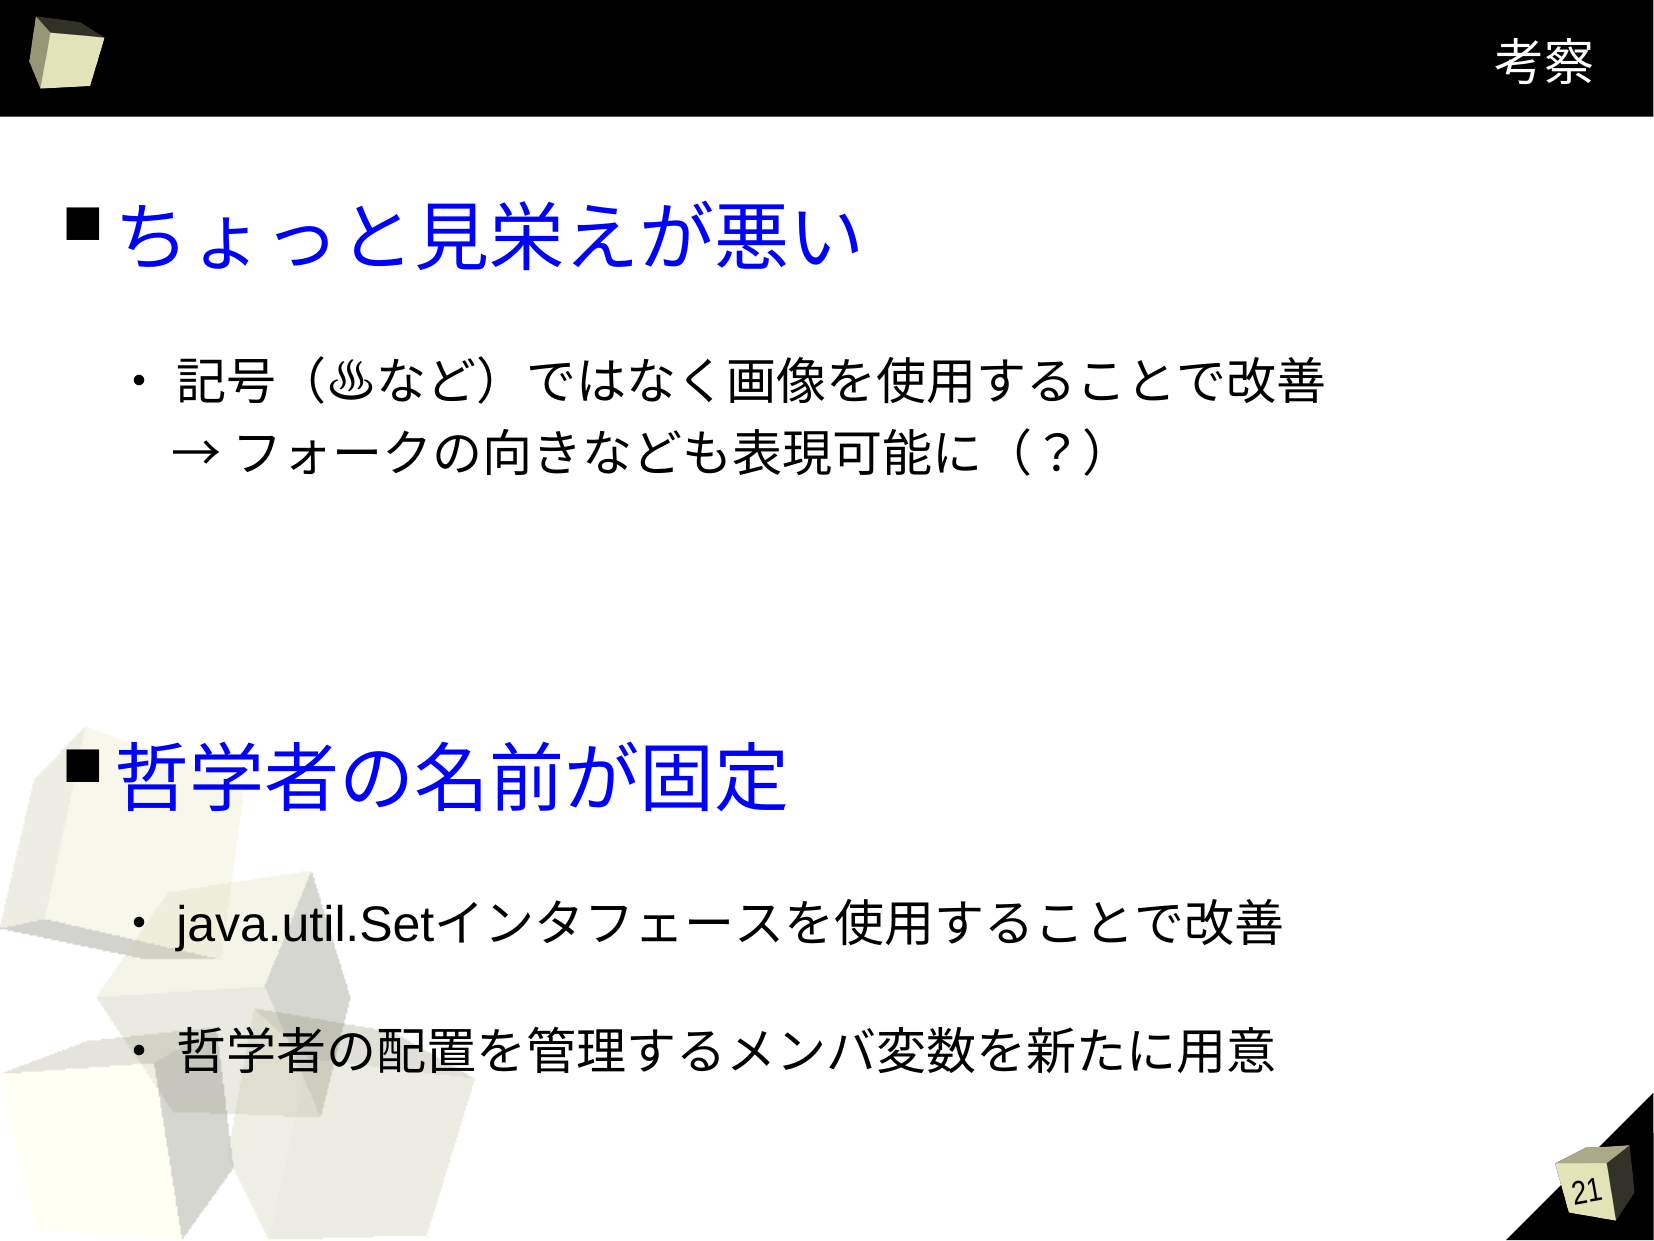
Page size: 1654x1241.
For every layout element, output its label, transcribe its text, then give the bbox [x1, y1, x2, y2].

list 哲学者の名前が固定 ・ java.util.Setインタフェースを使用することで改善 ・ 哲学者の配置を管理するメンバ変数を新たに用意 [44, 718, 1611, 1214]
list ちょっと見栄えが悪い ・ 記号（♨など）ではなく画像を使用することで改善 → フォークの向きなども表現可能に（？） [44, 177, 1611, 672]
title 考察 [118, 0, 1595, 119]
picture [0, 726, 477, 1241]
